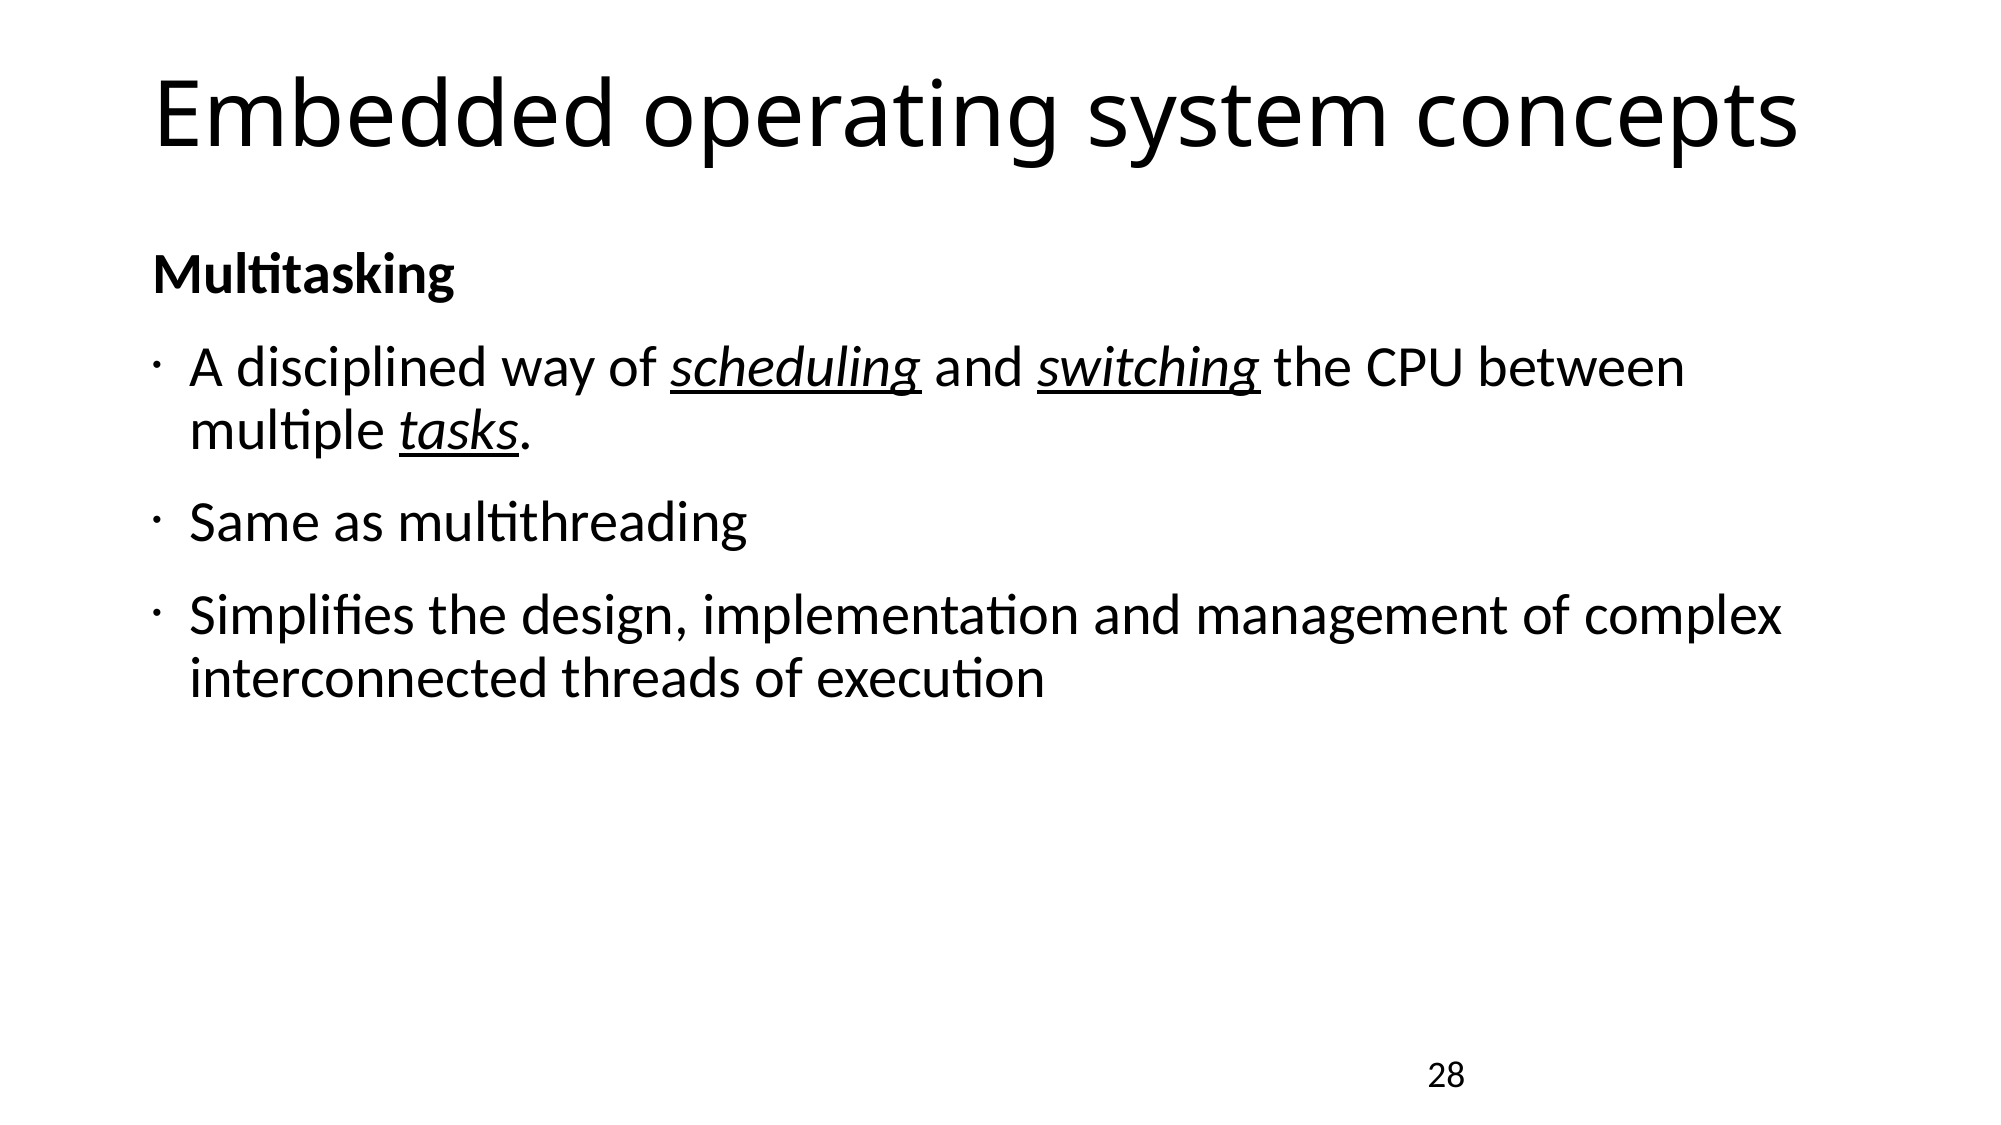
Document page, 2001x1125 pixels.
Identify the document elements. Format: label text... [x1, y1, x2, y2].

title Embedded operating system concepts [137, 59, 1863, 236]
slide_number <number> [1412, 1042, 1863, 1103]
list Multitasking A disciplined way of scheduling and switching the CPU between multiple tasks. Same as multithreading Simplifies the design, implementation and management of complex interconnected threads of execution [137, 236, 1863, 950]
